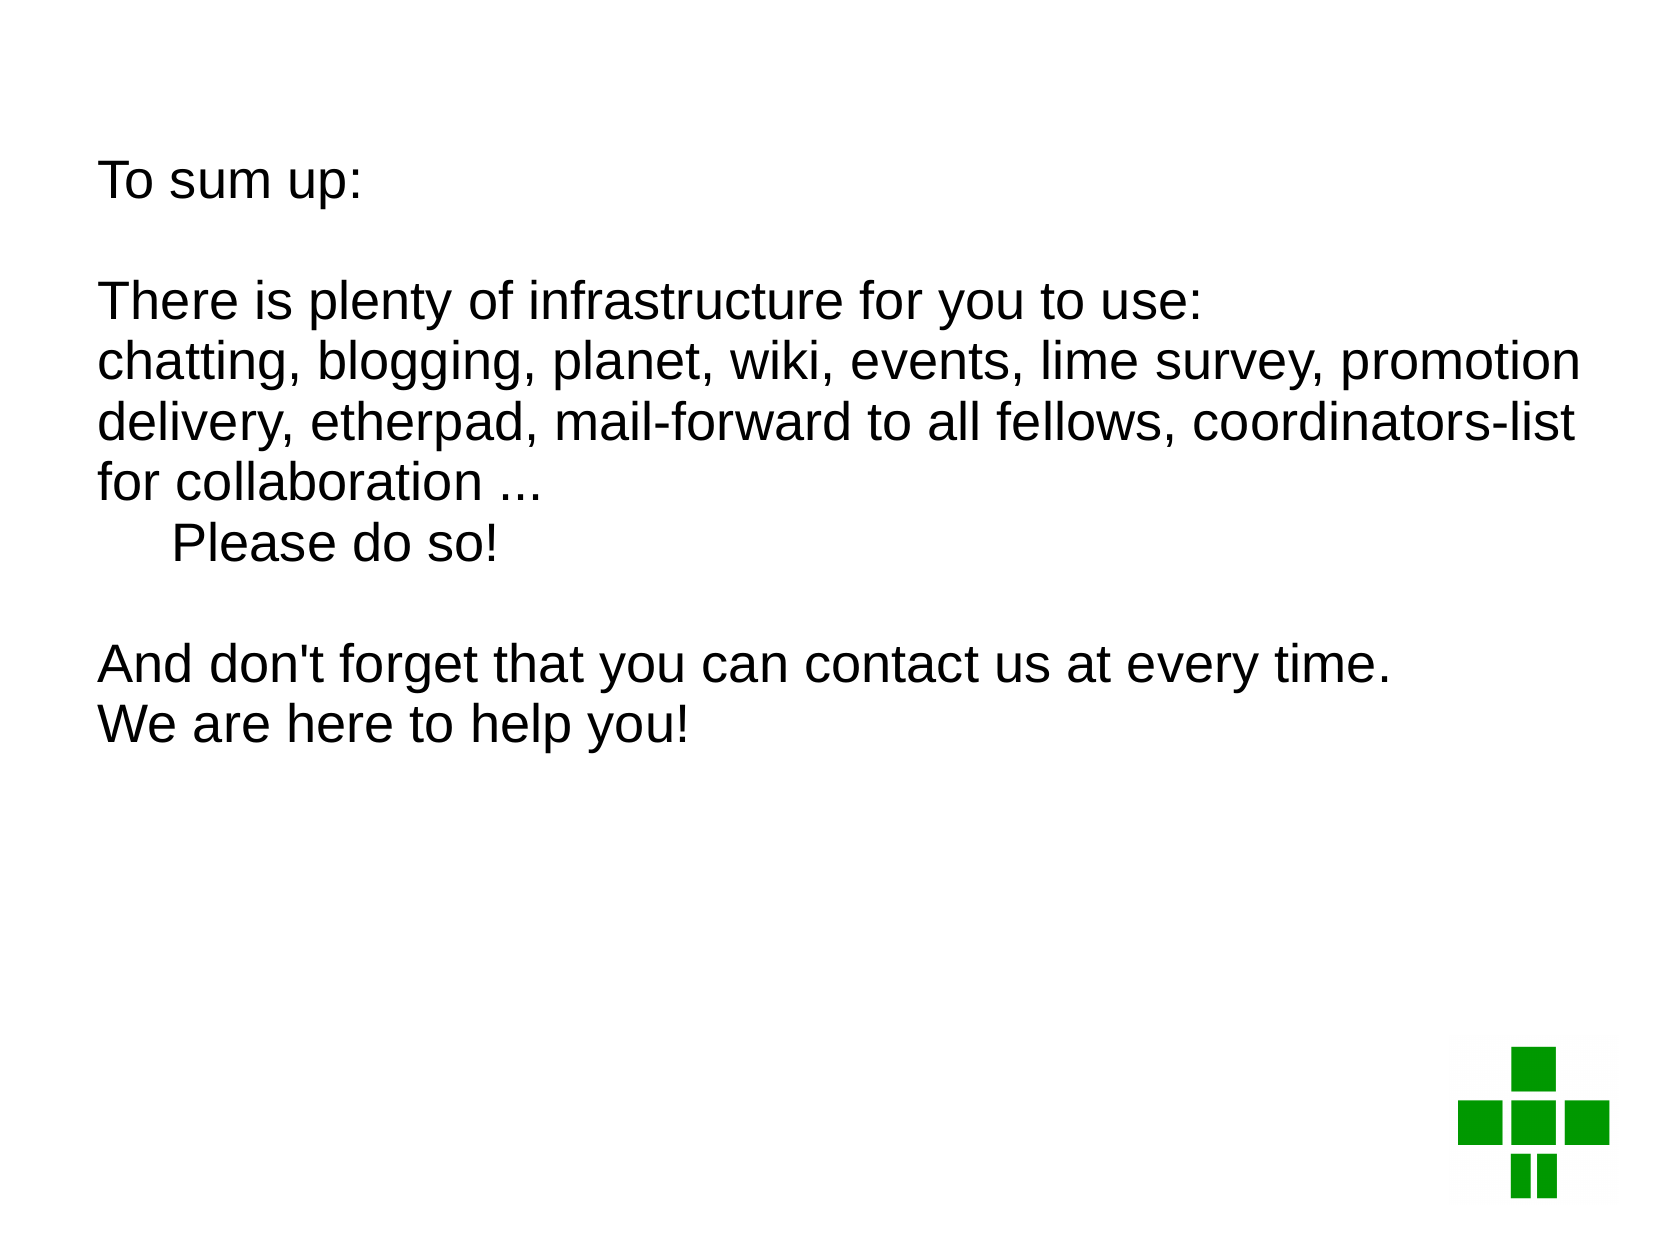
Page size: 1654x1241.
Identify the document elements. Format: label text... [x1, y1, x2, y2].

picture [1449, 1035, 1619, 1205]
text_box To sum up: There is plenty of infrastructure for you to use: chatting, blogging, planet, wiki, events, lime survey, promotion delivery, etherpad, mail-forward to all fellows, coordinators-list for collaboration ... Please do so! And don't forget that you can contact us at every time. We are here to help you! [82, 141, 1619, 1028]
